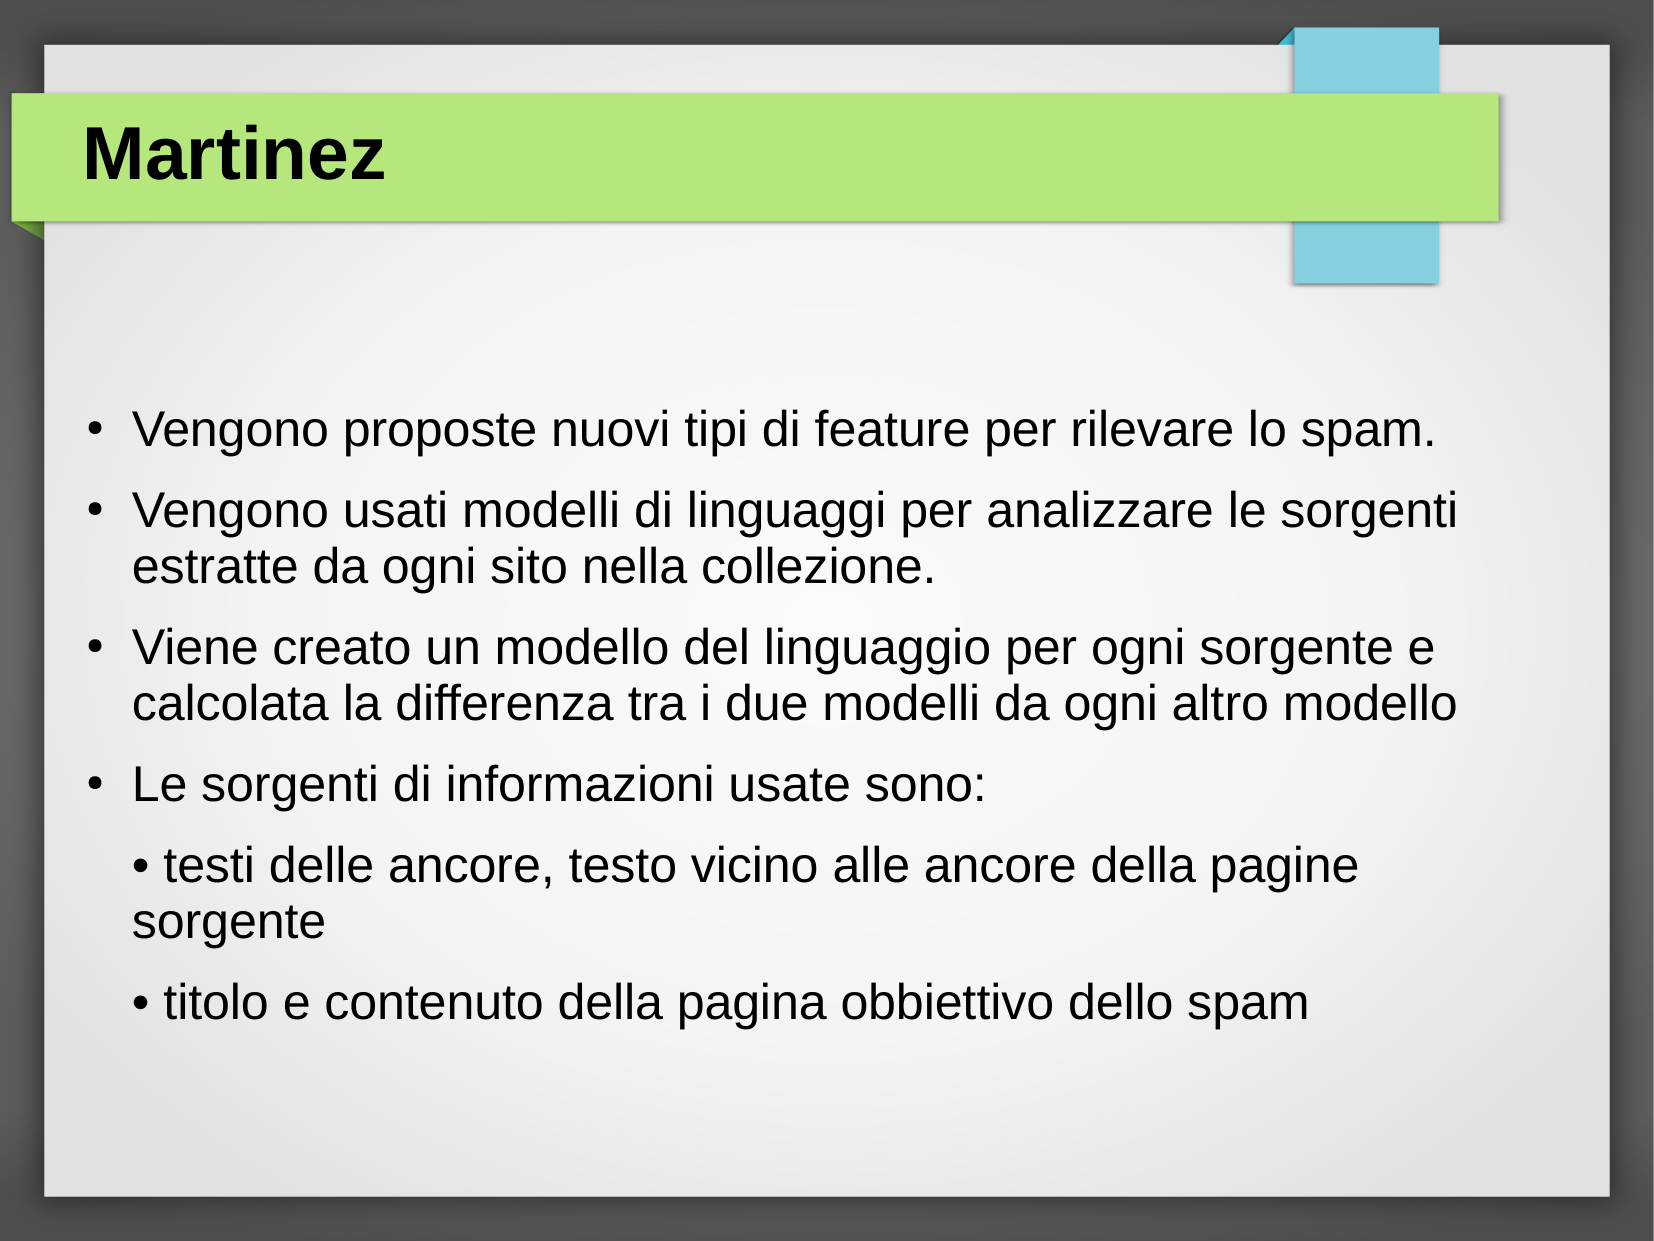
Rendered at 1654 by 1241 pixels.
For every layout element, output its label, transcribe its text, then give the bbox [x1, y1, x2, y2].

list Vengono proposte nuovi tipi di feature per rilevare lo spam. Vengono usati modelli di linguaggi per analizzare le sorgenti estratte da ogni sito nella collezione. Viene creato un modello del linguaggio per ogni sorgente e calcolata la differenza tra i due modelli da ogni altro modello Le sorgenti di informazioni usate sono: • testi delle ancore, testo vicino alle ancore della pagine sorgente • titolo e contenuto della pagina obbiettivo dello spam [70, 401, 1548, 1040]
picture [0, 0, 1654, 1241]
title Martinez [82, 94, 1264, 213]
